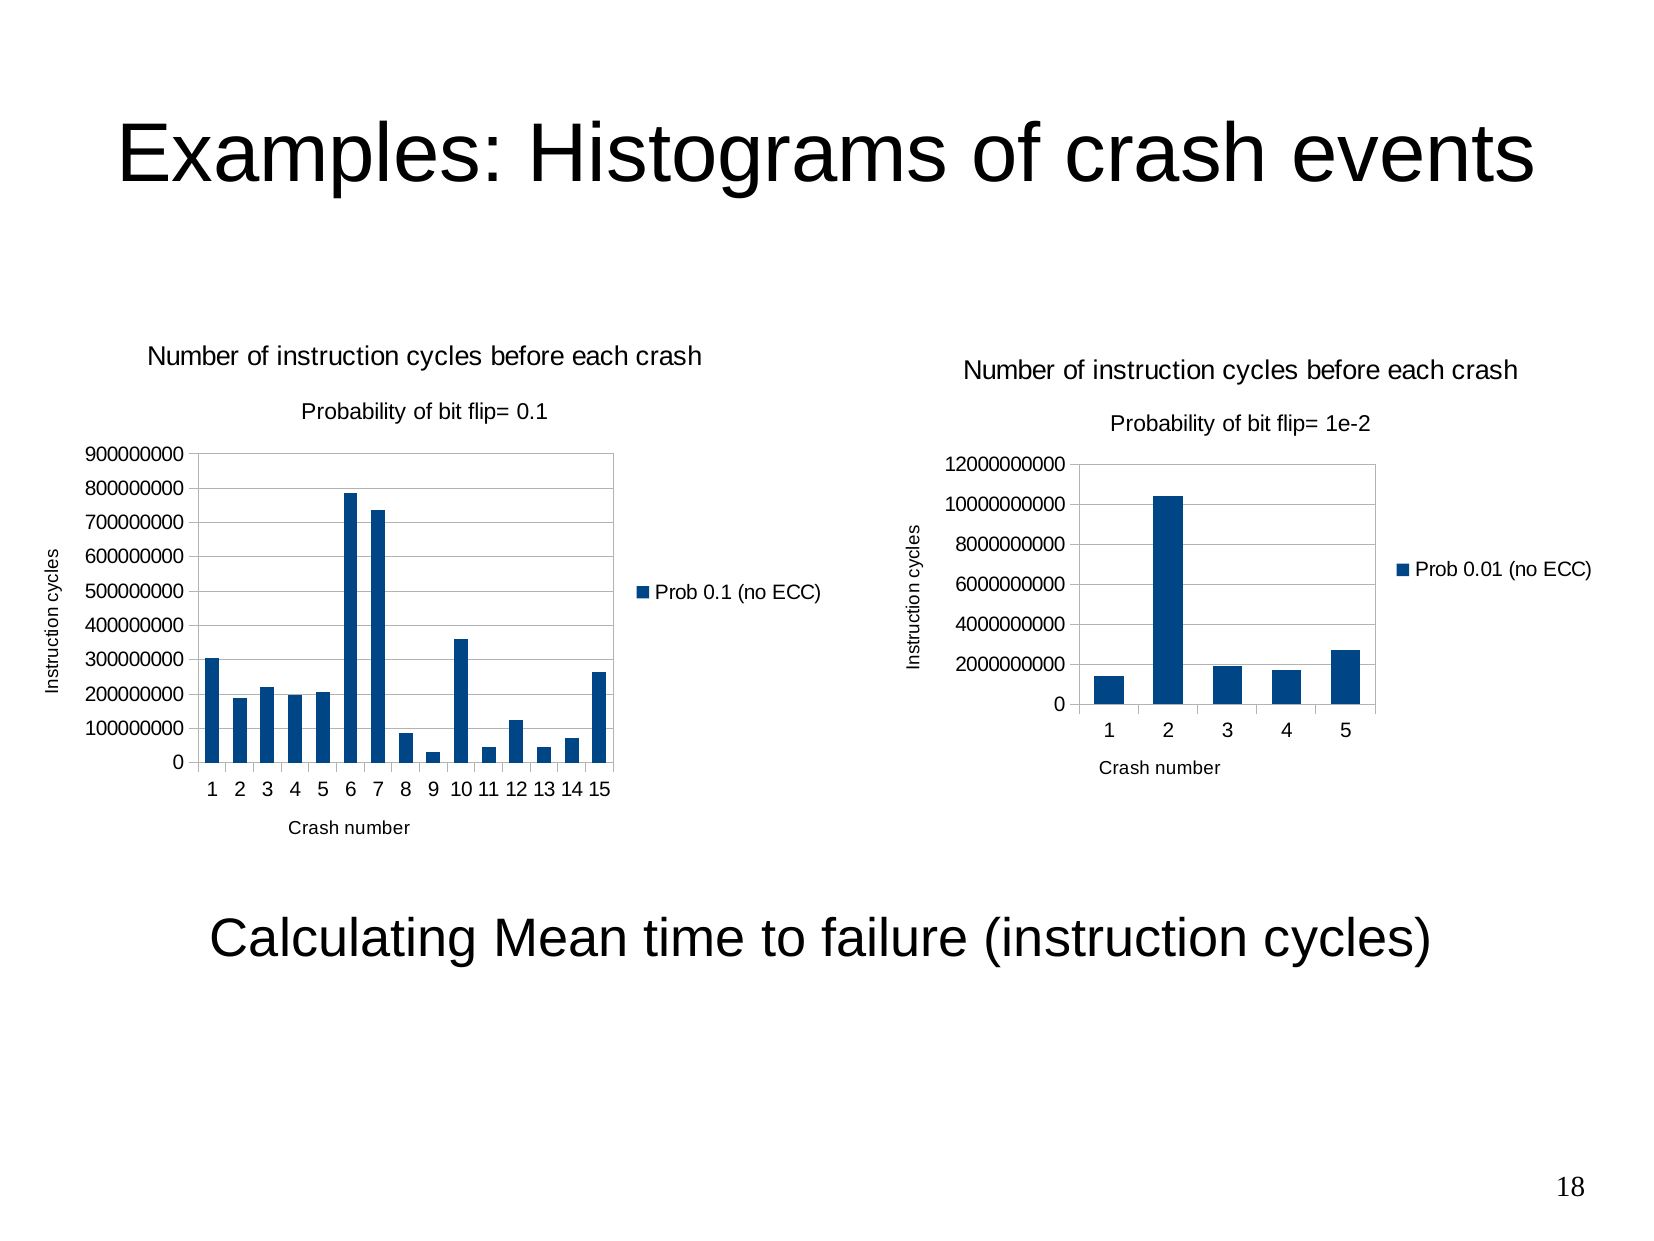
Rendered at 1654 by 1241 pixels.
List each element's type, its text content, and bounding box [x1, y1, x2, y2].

title Examples: Histograms of crash events [82, 49, 1571, 257]
chart [8, 314, 841, 871]
text_box Calculating Mean time to failure (instruction cycles) [195, 900, 1501, 976]
chart [870, 330, 1612, 811]
